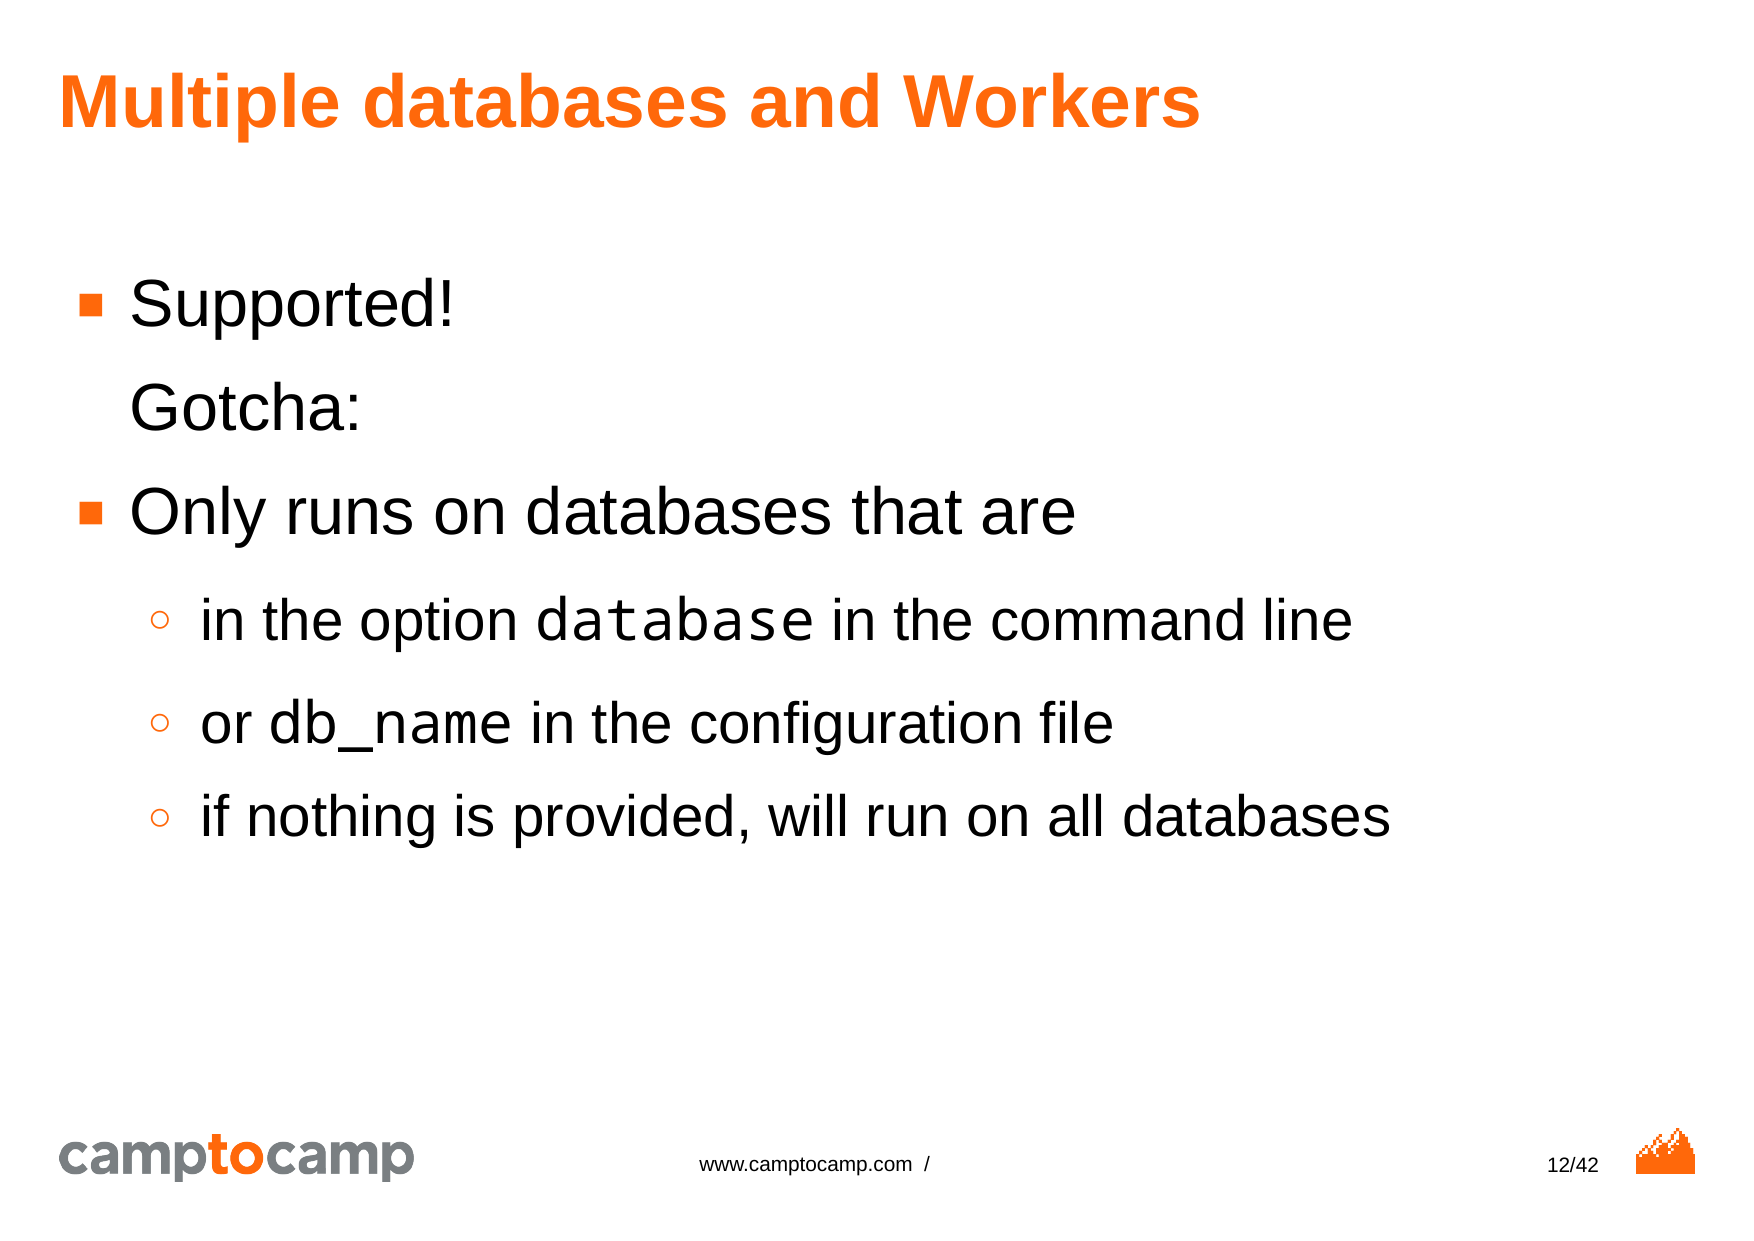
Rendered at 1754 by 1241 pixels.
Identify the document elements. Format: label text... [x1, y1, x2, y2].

title Multiple databases and Workers [59, 59, 1695, 247]
picture [59, 1134, 414, 1182]
picture [1636, 1128, 1695, 1174]
list Supported! Gotcha: Only runs on databases that are in the option database in the command line or db_name in the configuration file if nothing is provided, will run on all databases [59, 265, 1696, 917]
